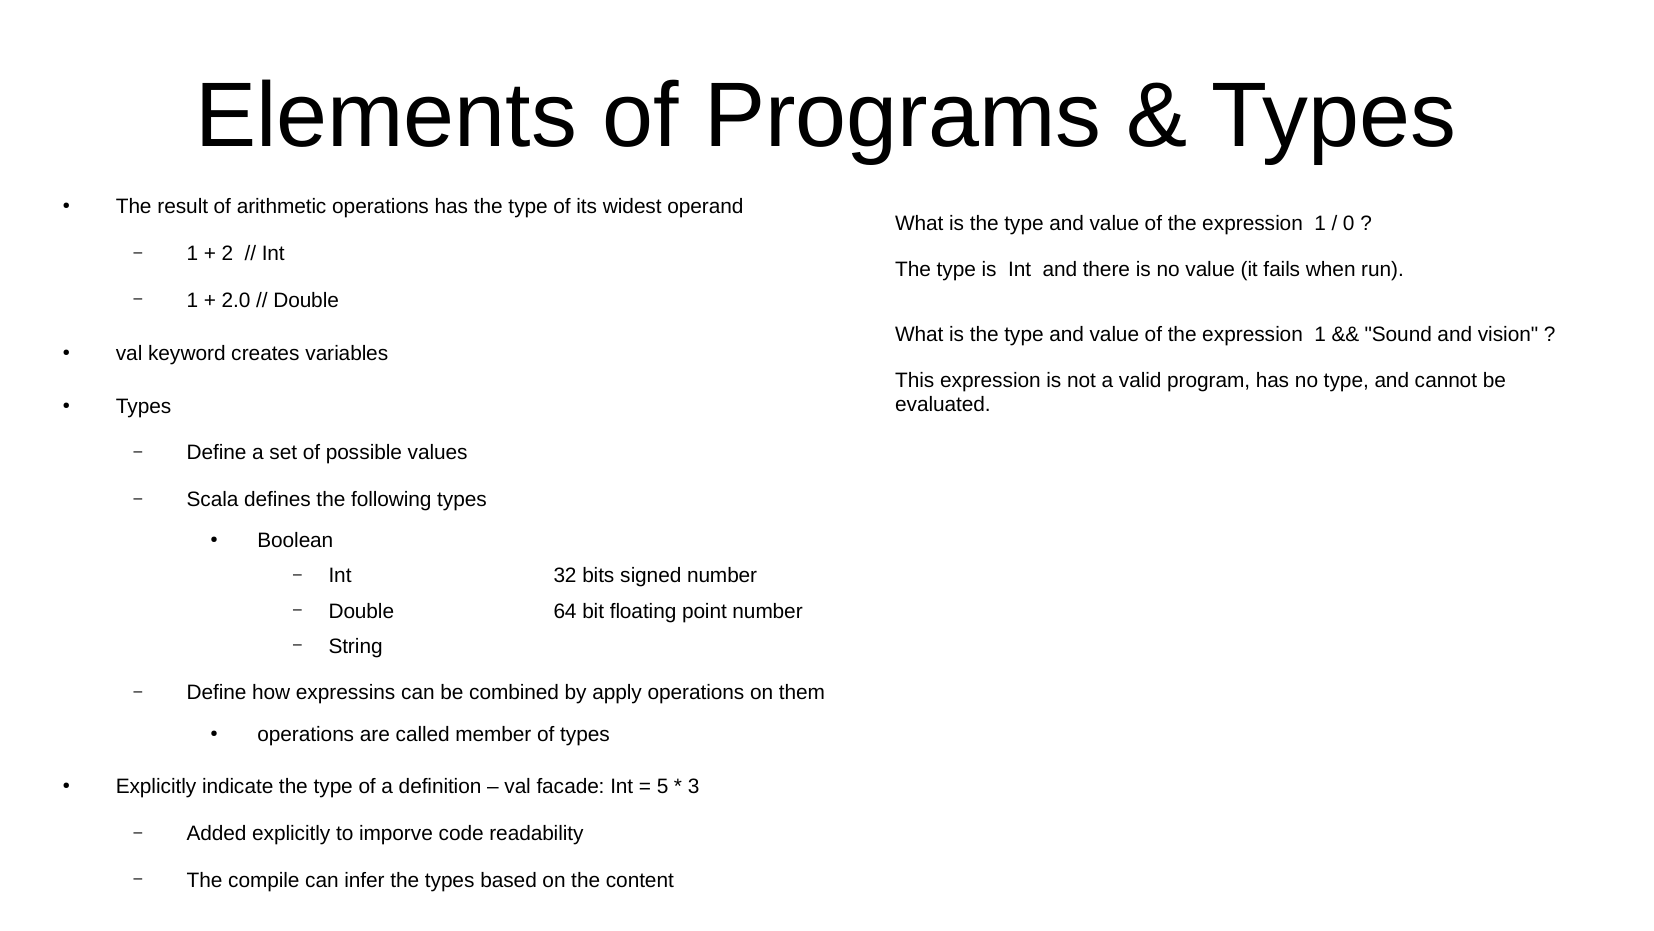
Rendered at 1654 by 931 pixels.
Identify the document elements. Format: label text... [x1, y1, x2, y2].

text_box What is the type and value of the expression 1 && "Sound and vision" ? This expression is not a valid program, has no type, and cannot be evaluated. [880, 315, 1601, 423]
title Elements of Programs & Types [82, 37, 1571, 193]
text_box What is the type and value of the expression 1 / 0 ? The type is Int and there is no value (it fails when run). [880, 204, 1541, 315]
list The result of arithmetic operations has the type of its widest operand 1 + 2 // Int 1 + 2.0 // Double val keyword creates variables Types Define a set of possible values Scala defines the following types Boolean Int 32 bits signed number Double 64 bit floating point number String Define how expressins can be combined by apply operations on them operations are called member of types Explicitly indicate the type of a definition – val facade: Int = 5 * 3 Added explicitly to imporve code readability The compile can infer the types based on the content [45, 195, 1601, 893]
